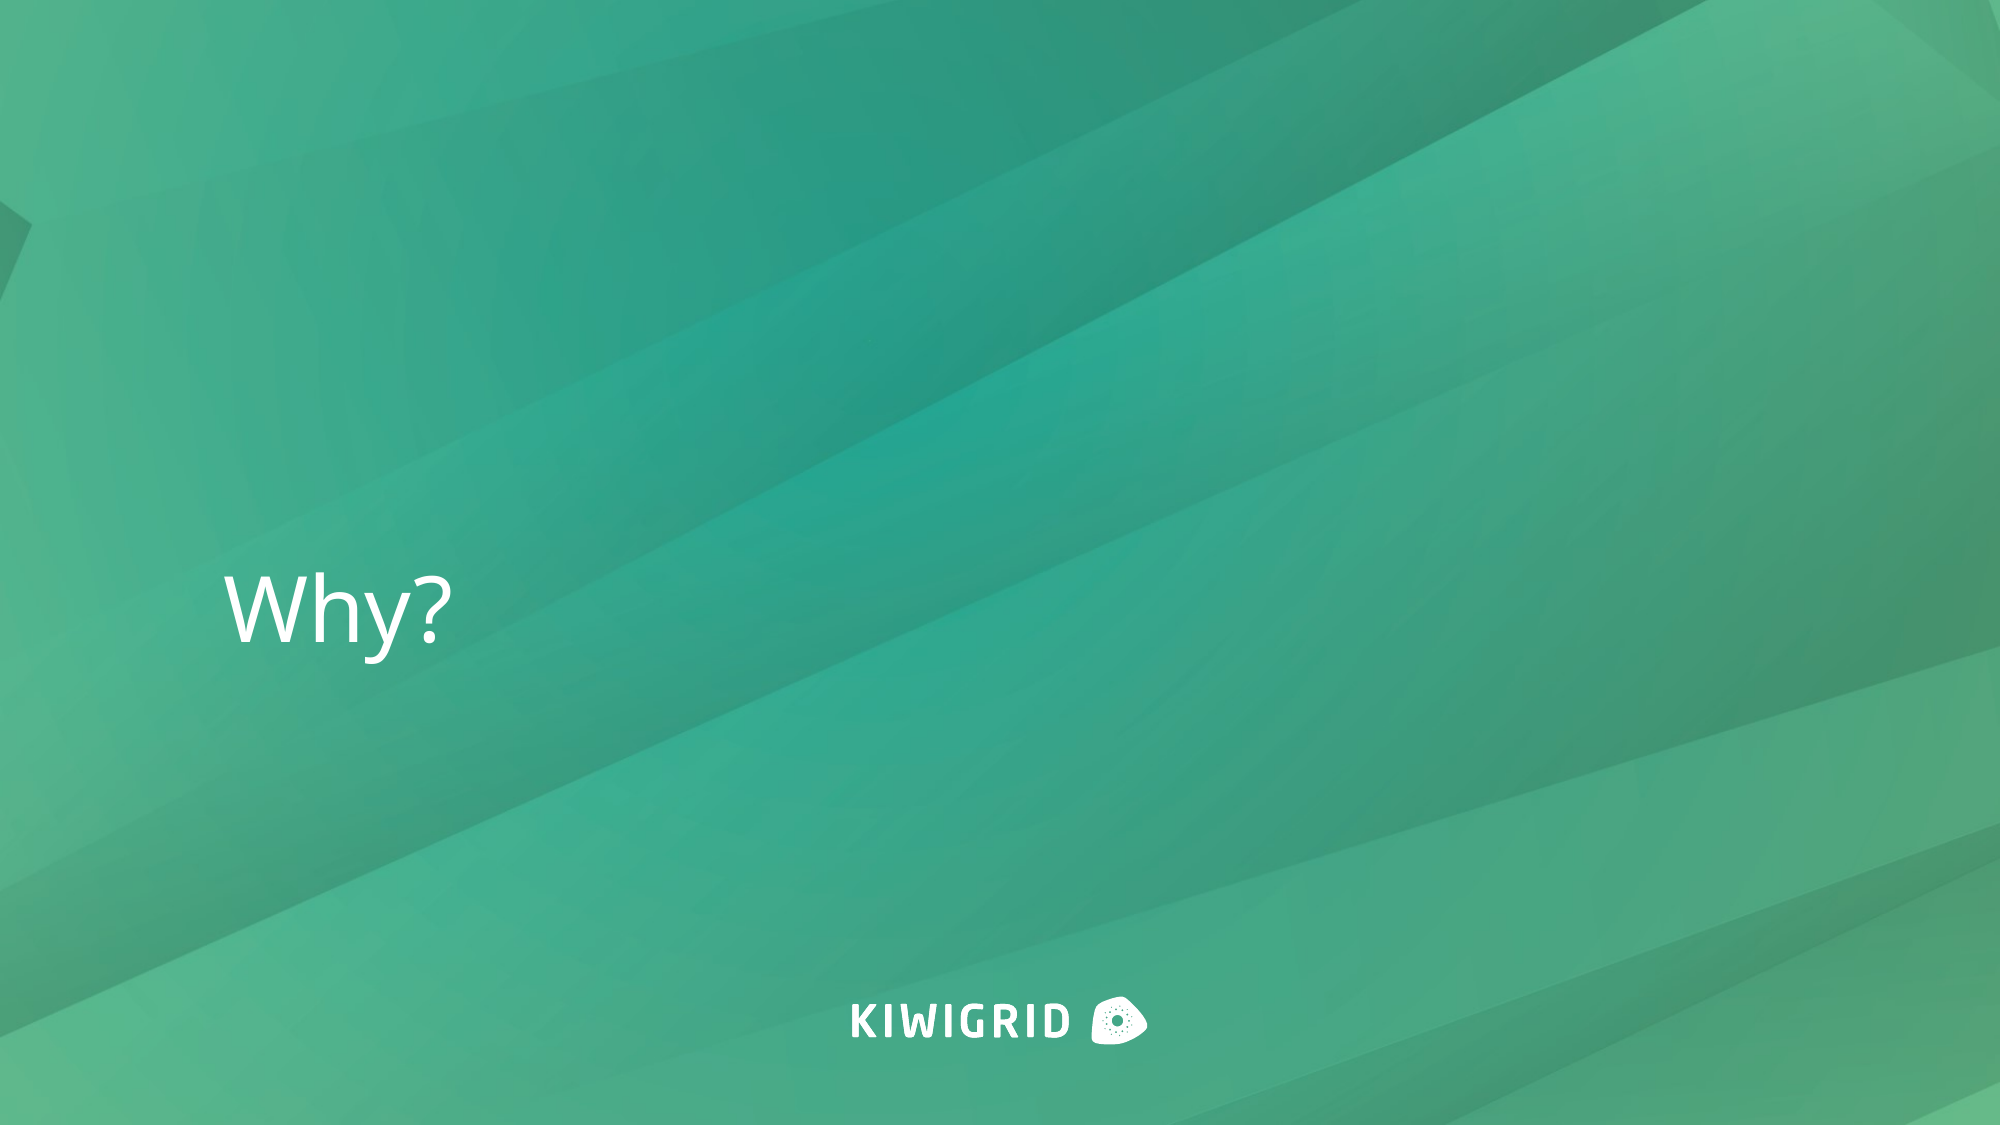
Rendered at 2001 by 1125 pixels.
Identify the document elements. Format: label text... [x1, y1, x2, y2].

picture [0, 0, 2000, 1125]
list Why? [137, 583, 1863, 670]
